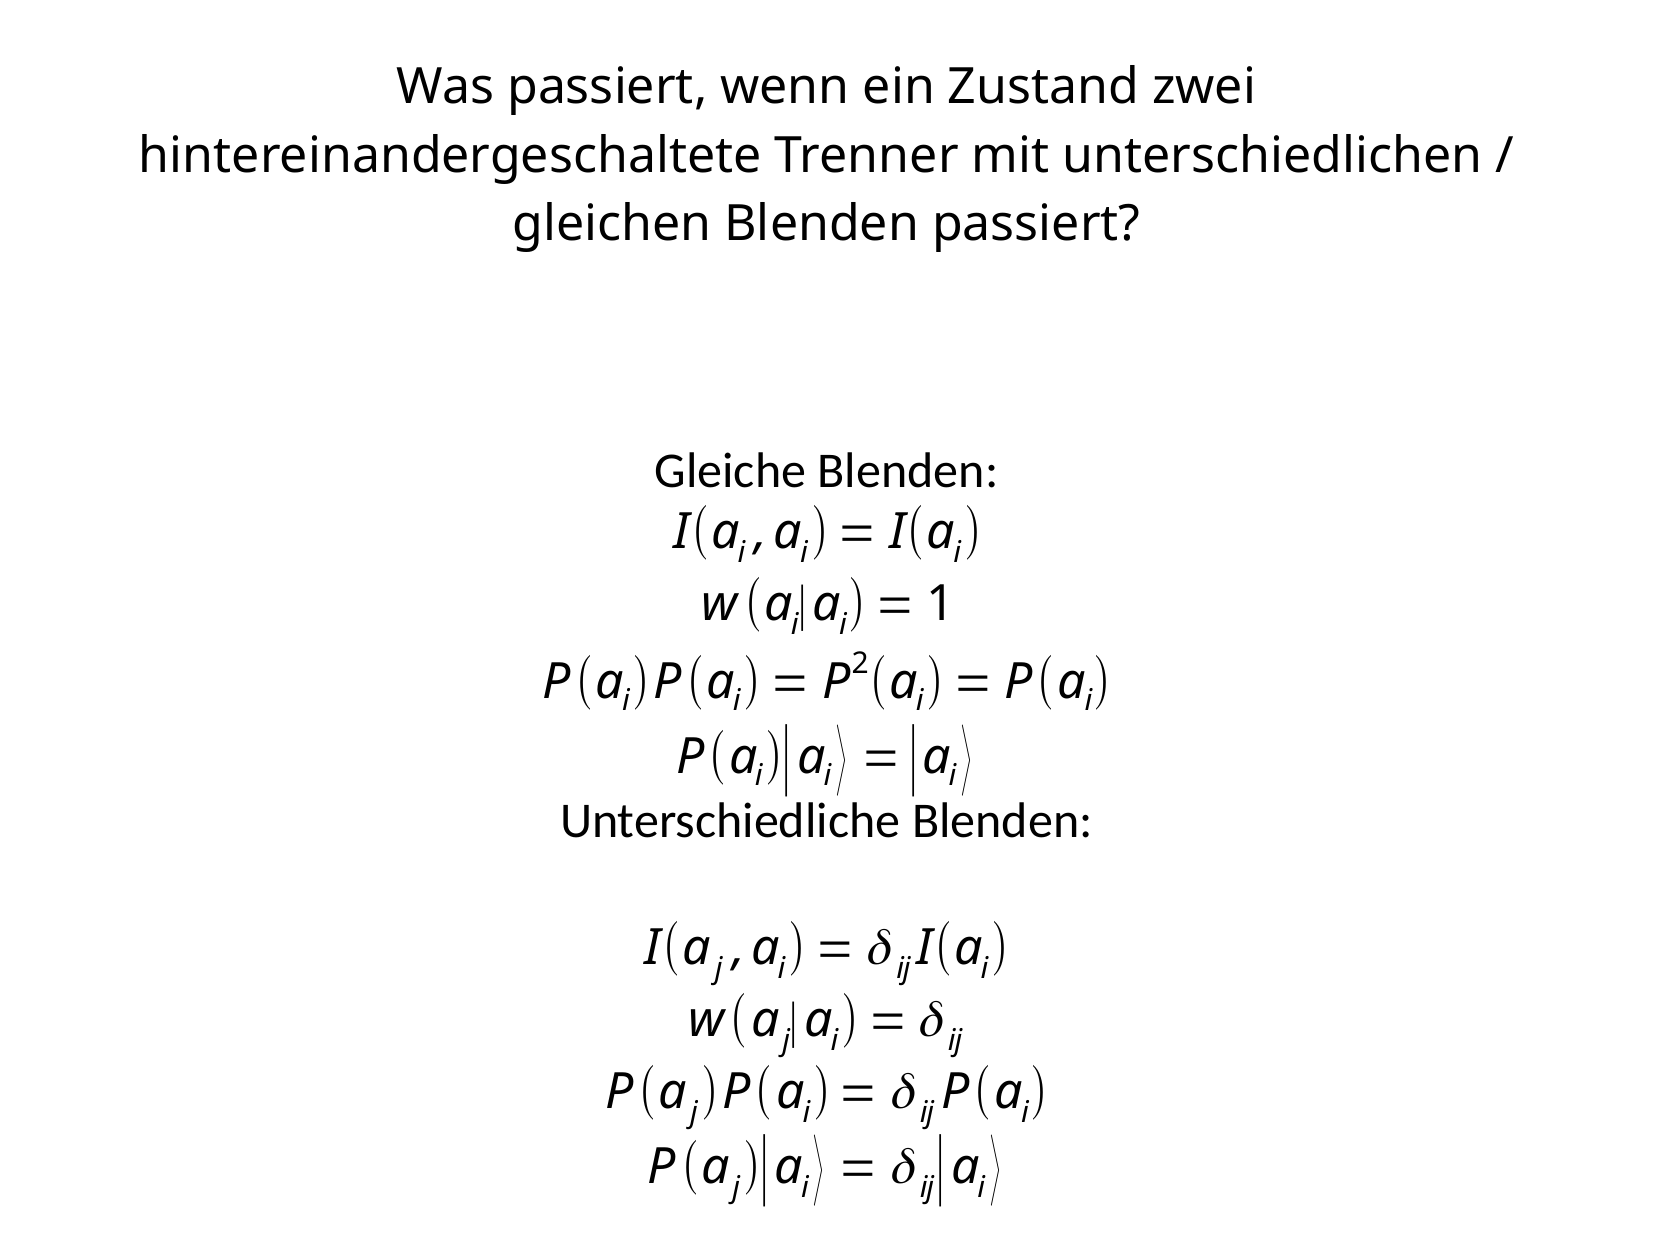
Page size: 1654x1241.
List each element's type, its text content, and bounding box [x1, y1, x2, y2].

title Was passiert, wenn ein Zustand zwei hintereinandergeschaltete Trenner mit unterschiedlichen / gleichen Blenden passiert? [82, 49, 1571, 257]
subtitle Gleiche Blenden: Unterschiedliche Blenden: [82, 290, 1571, 1010]
chart [599, 917, 1055, 1209]
chart [536, 501, 1118, 798]
